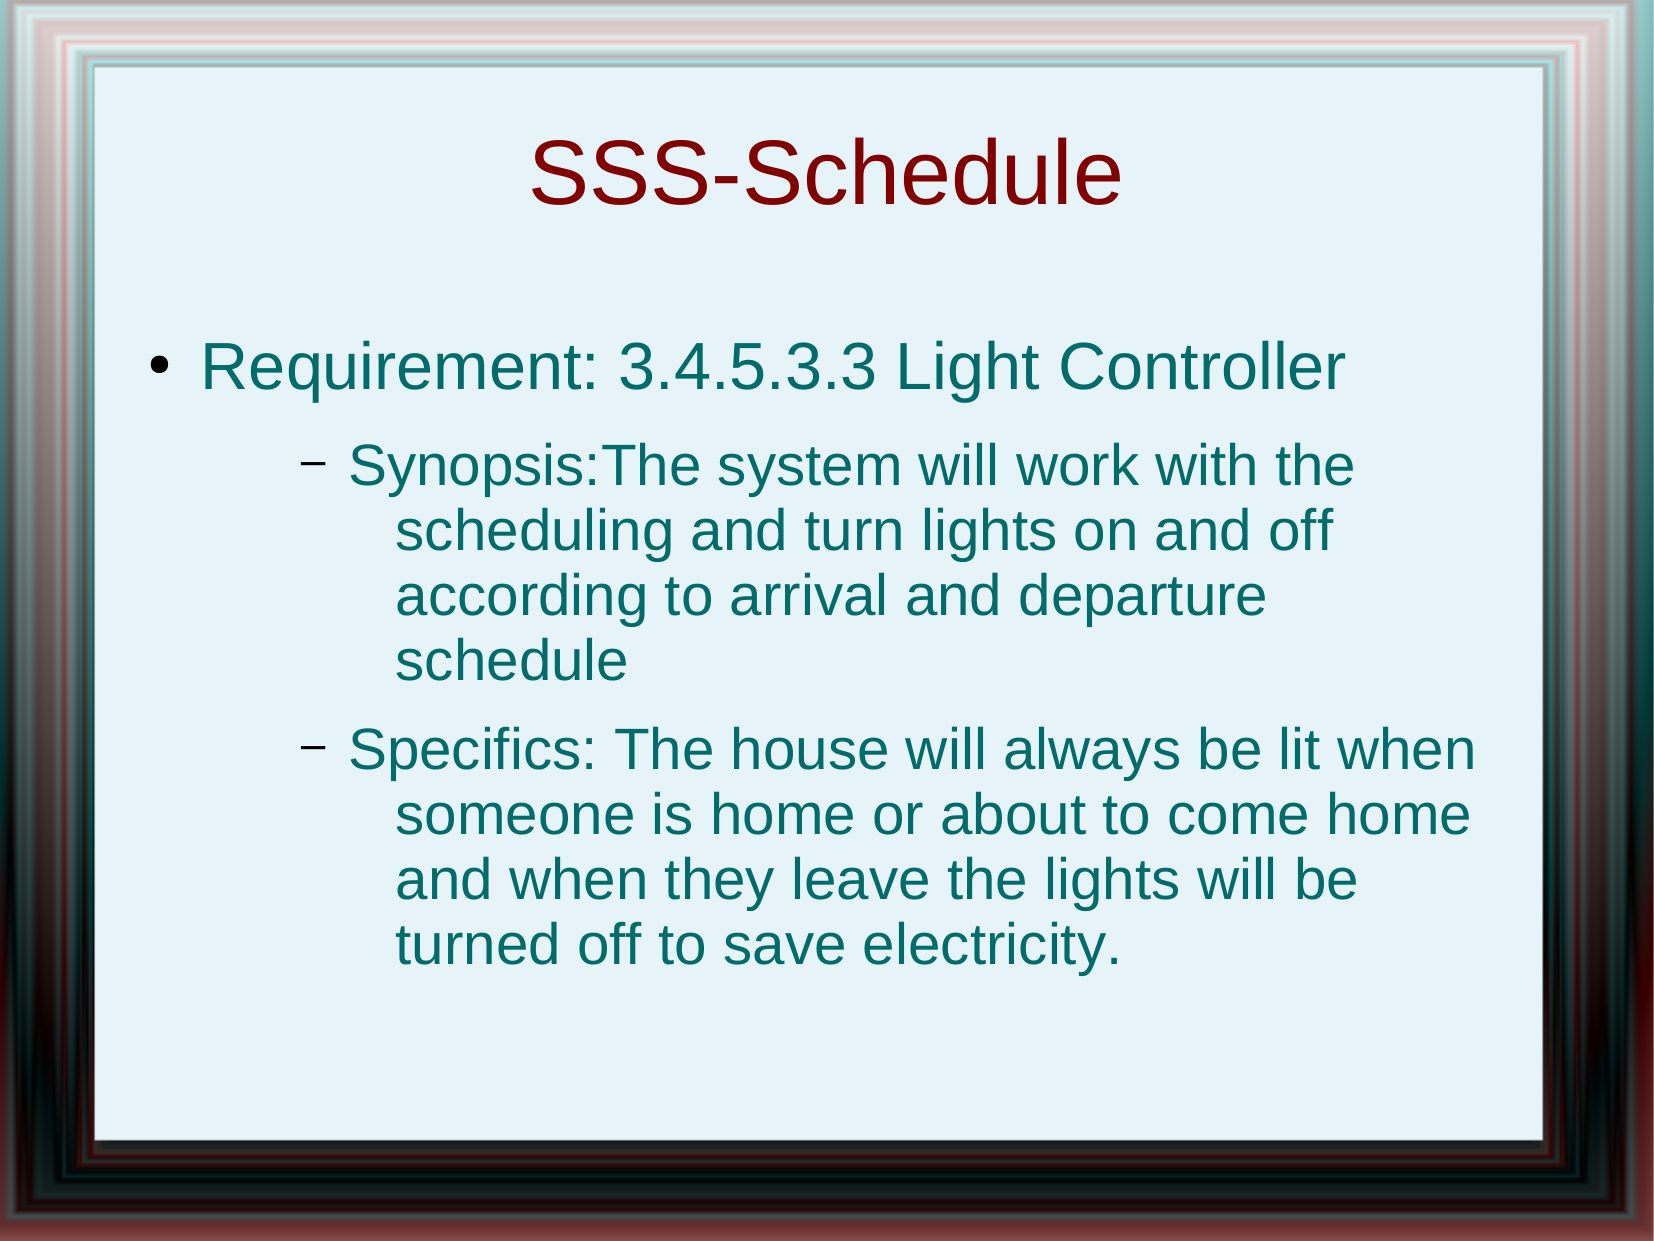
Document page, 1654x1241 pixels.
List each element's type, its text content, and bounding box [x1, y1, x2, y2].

list Requirement: 3.4.5.3.3 Light Controller Synopsis:The system will work with the scheduling and turn lights on and off according to arrival and departure schedule Specifics: The house will always be lit when someone is home or about to come home and when they leave the lights will be turned off to save electricity. [112, 328, 1501, 976]
picture [0, 0, 1654, 1241]
title SSS-Schedule [118, 88, 1536, 257]
